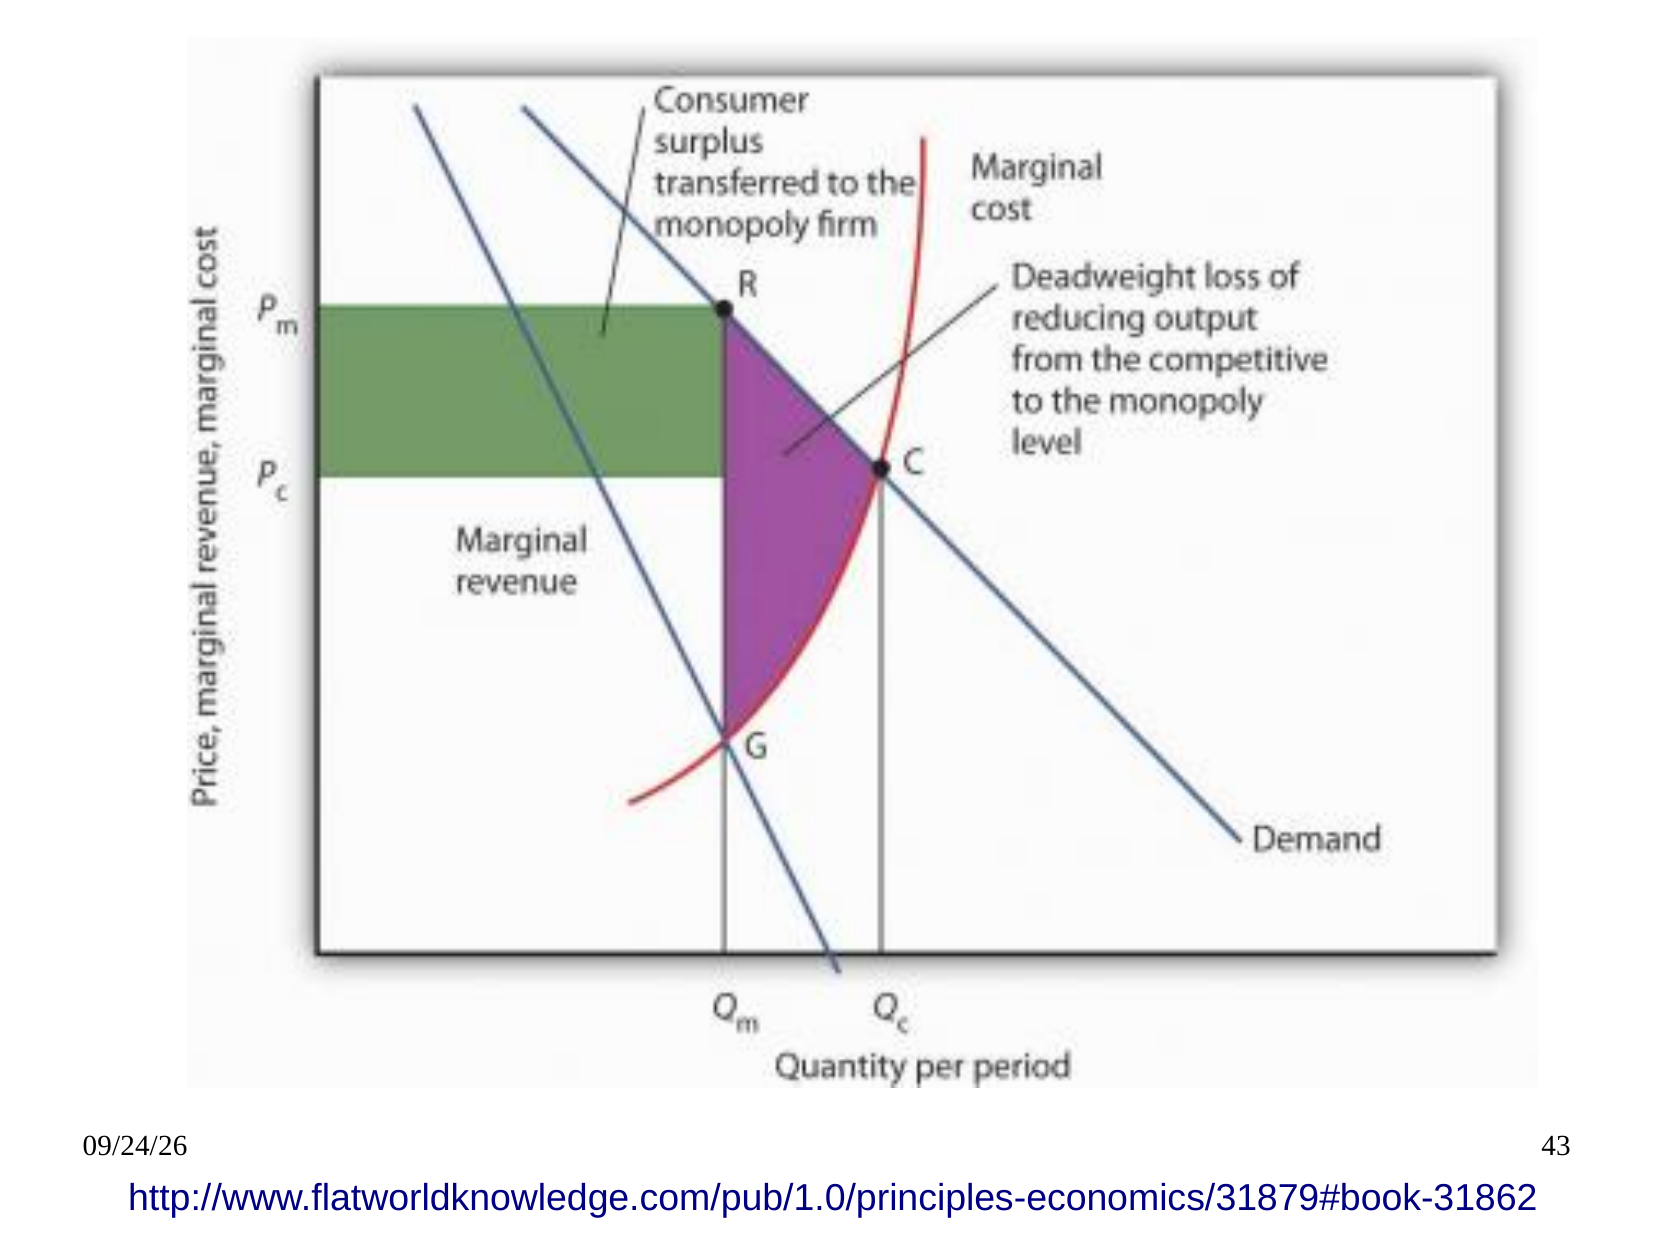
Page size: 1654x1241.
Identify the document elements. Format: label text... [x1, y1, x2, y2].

text_box http://www.flatworldknowledge.com/pub/1.0/principles-economics/31879#book-31862 [113, 1169, 1555, 1227]
picture [187, 37, 1538, 1088]
